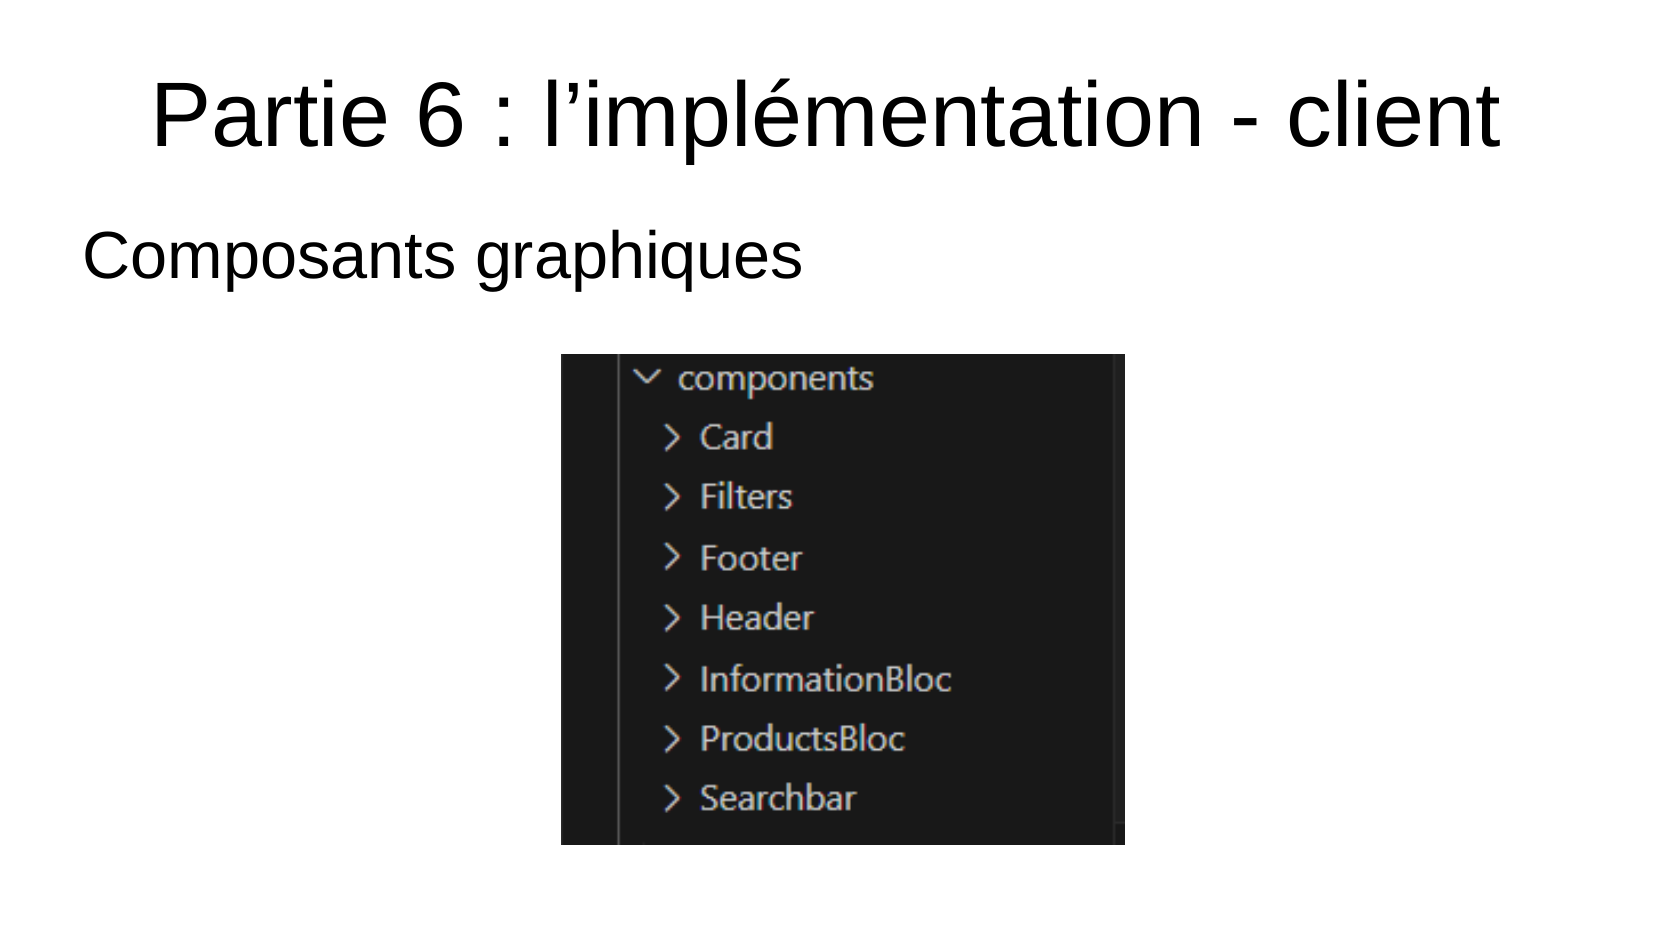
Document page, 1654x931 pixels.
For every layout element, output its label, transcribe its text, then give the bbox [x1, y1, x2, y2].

list Composants graphiques [82, 217, 1571, 758]
title Partie 6 : l’implémentation - client [82, 37, 1571, 193]
picture [561, 354, 1125, 845]
